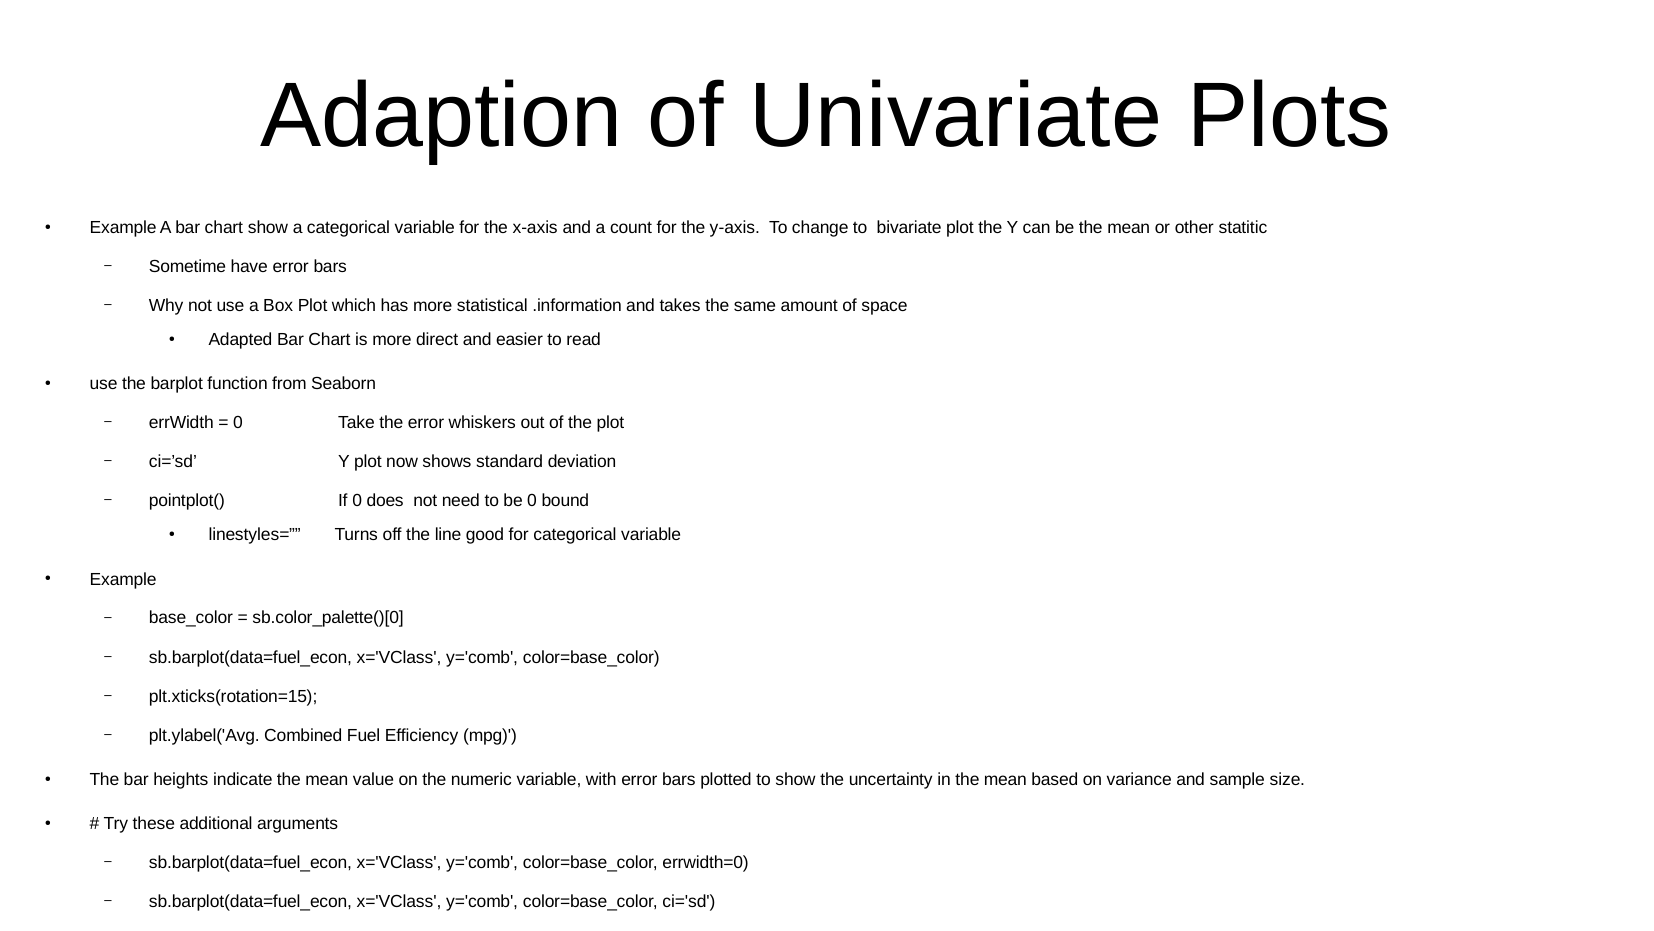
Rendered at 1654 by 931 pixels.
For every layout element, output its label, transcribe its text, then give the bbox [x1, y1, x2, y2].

list Example A bar chart show a categorical variable for the x-axis and a count for the y-axis. To change to bivariate plot the Y can be the mean or other statitic Sometime have error bars Why not use a Box Plot which has more statistical .information and takes the same amount of space Adapted Bar Chart is more direct and easier to read use the barplot function from Seaborn errWidth = 0 Take the error whiskers out of the plot ci=’sd’ Y plot now shows standard deviation pointplot() If 0 does not need to be 0 bound linestyles=”” Turns off the line good for categorical variable Example base_color = sb.color_palette()[0] sb.barplot(data=fuel_econ, x='VClass', y='comb', color=base_color) plt.xticks(rotation=15); plt.ylabel('Avg. Combined Fuel Efficiency (mpg)') The bar heights indicate the mean value on the numeric variable, with error bars plotted to show the uncertainty in the mean based on variance and sample size. # Try these additional arguments sb.barplot(data=fuel_econ, x='VClass', y='comb', color=base_color, errwidth=0) sb.barplot(data=fuel_econ, x='VClass', y='comb', color=base_color, ci='sd') [30, 217, 1571, 916]
title Adaption of Univariate Plots [82, 37, 1571, 193]
